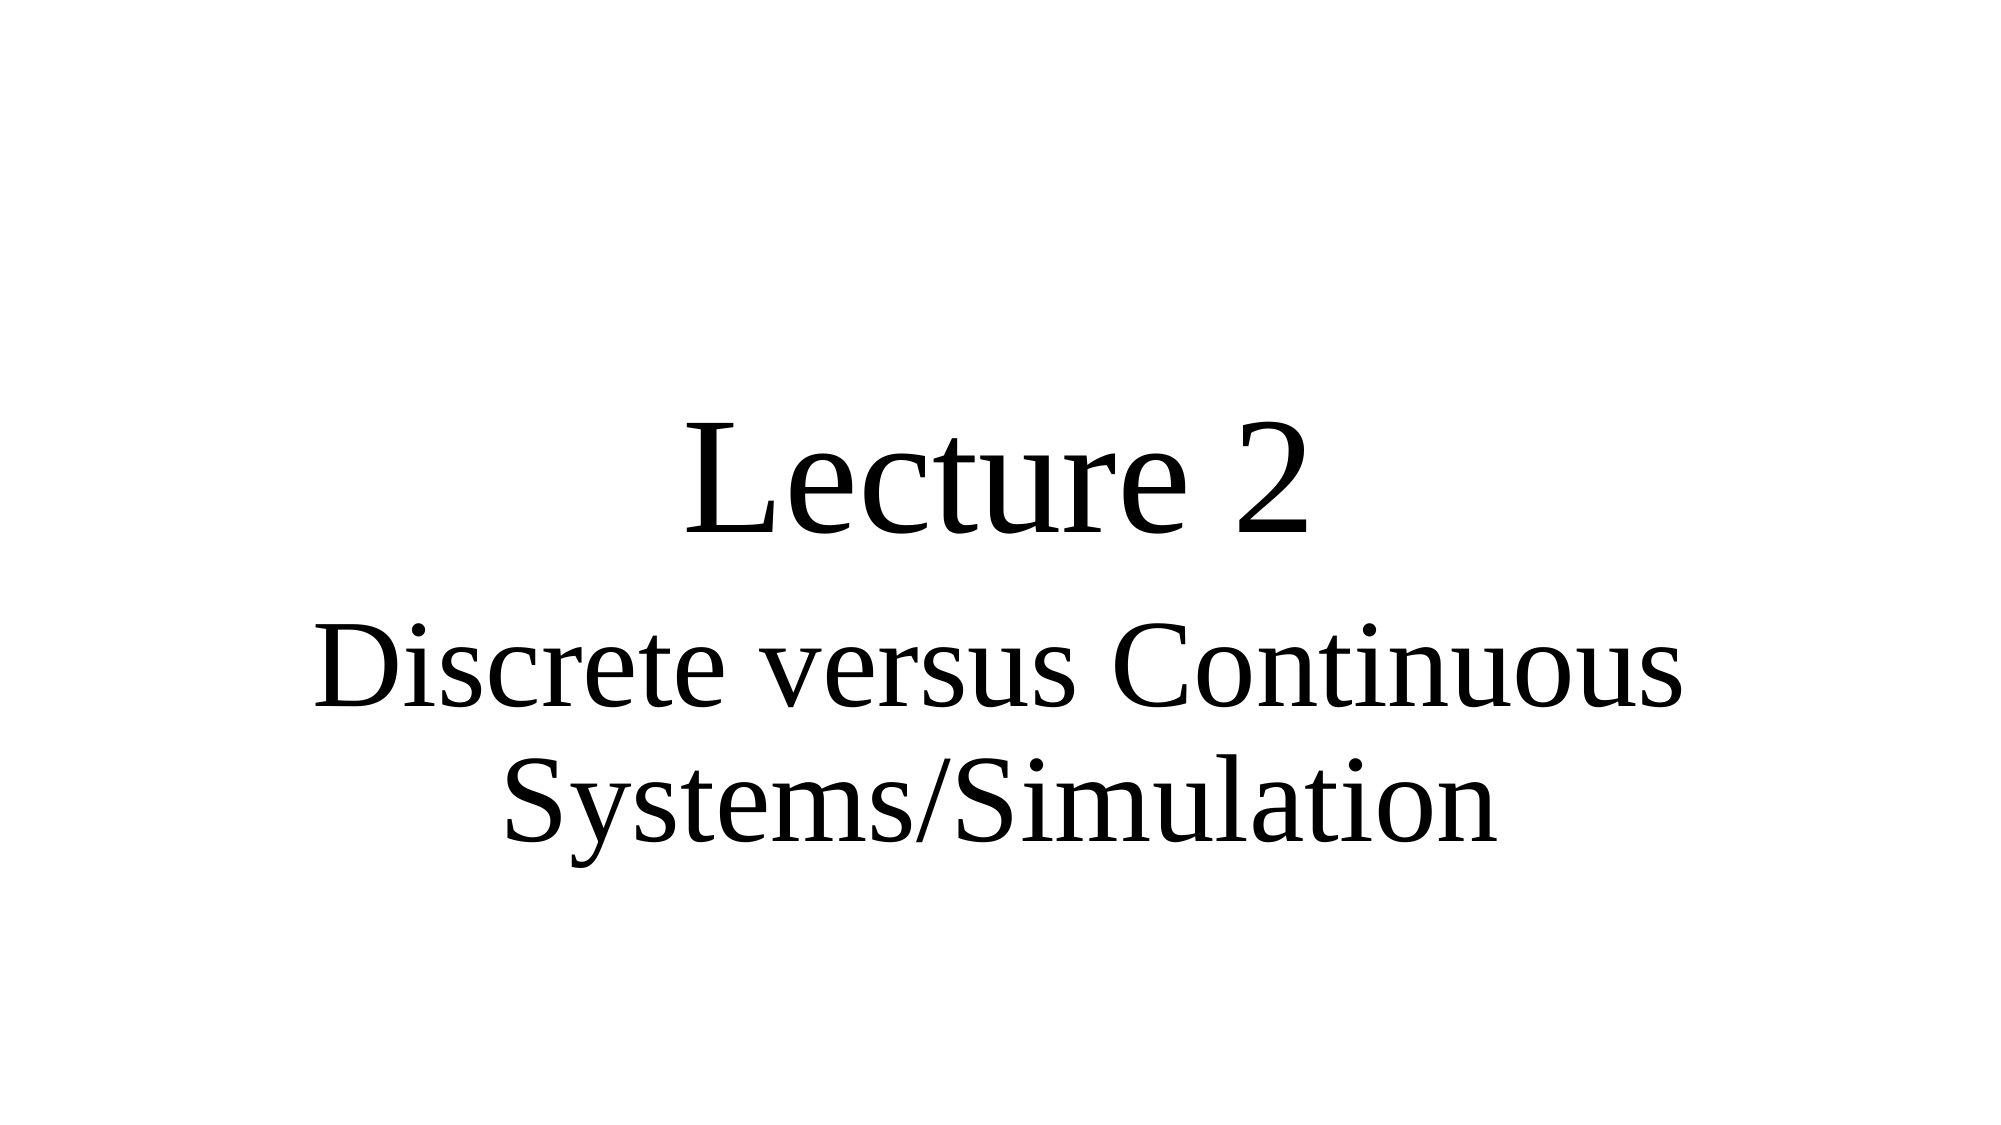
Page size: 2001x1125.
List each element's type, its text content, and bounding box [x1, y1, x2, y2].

title Lecture 2 [249, 184, 1750, 576]
subtitle Discrete versus Continuous Systems/Simulation [249, 590, 1750, 962]
